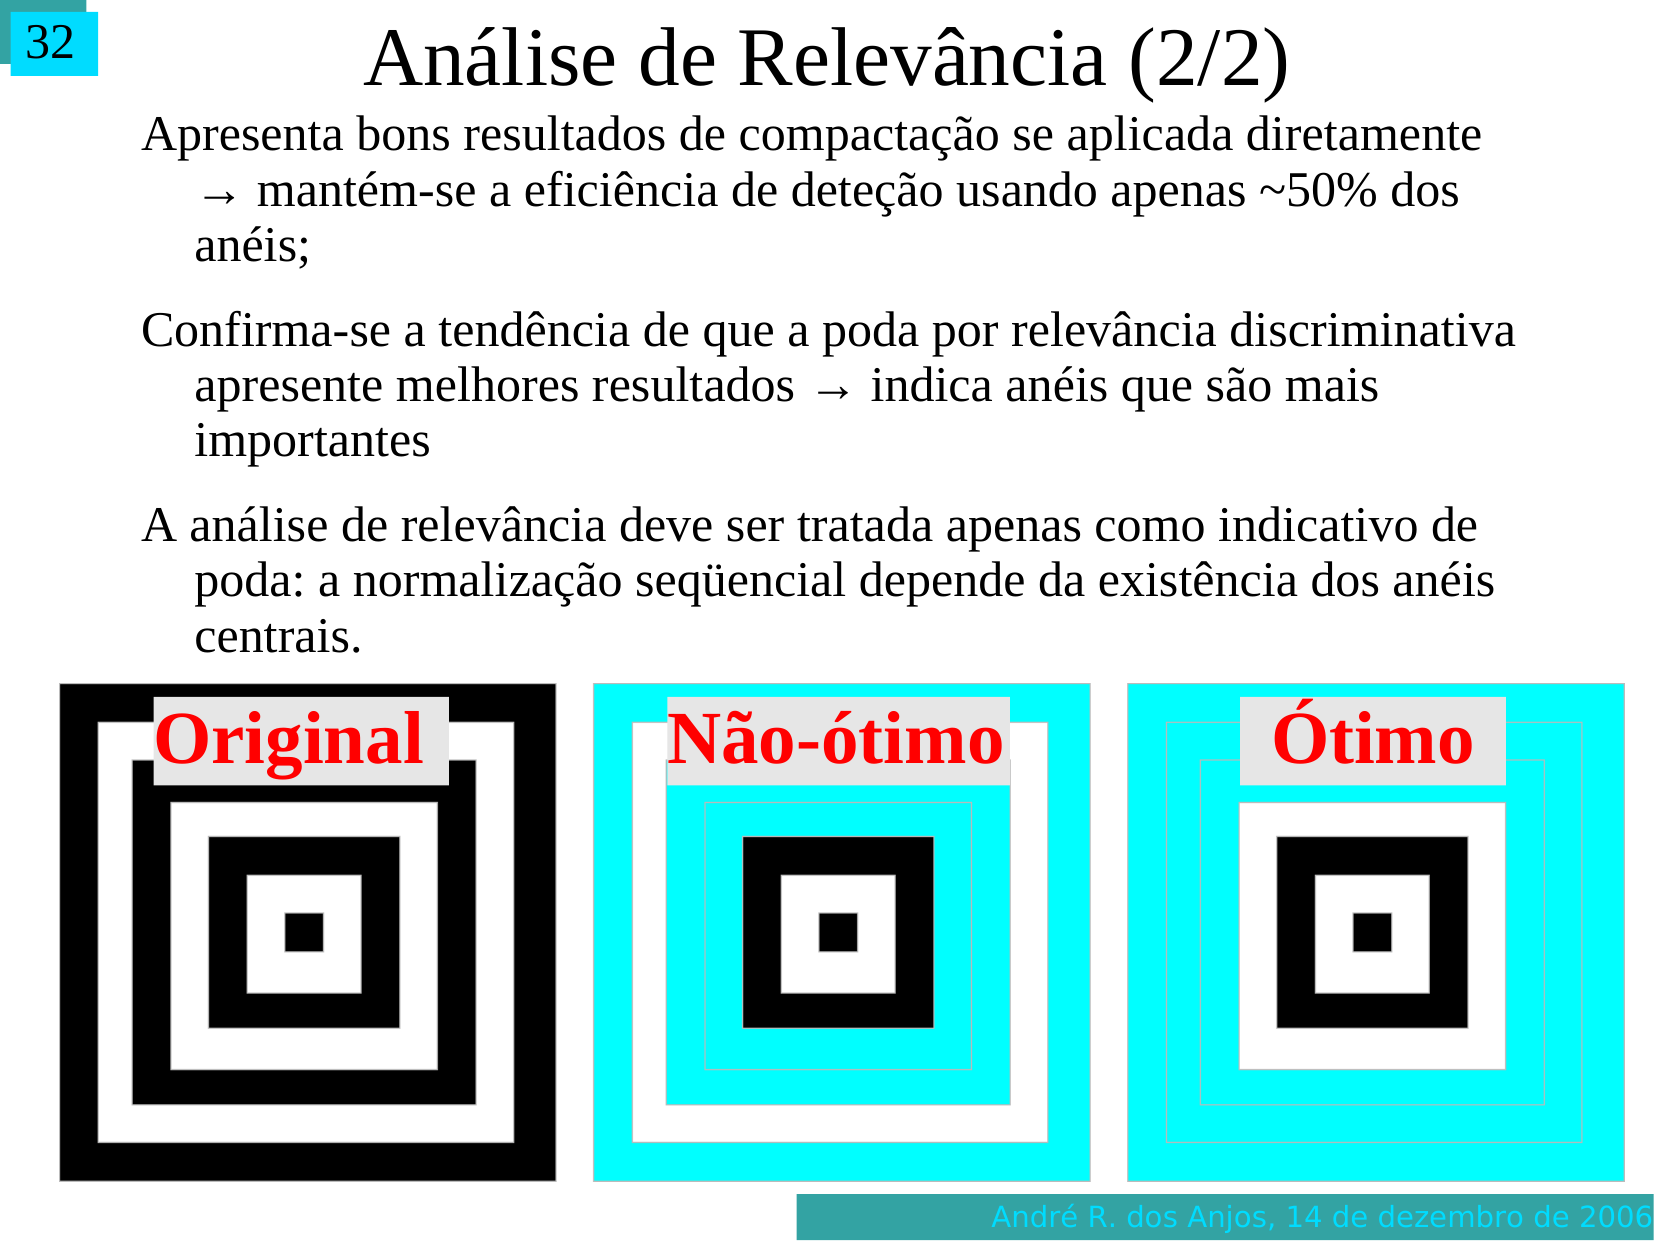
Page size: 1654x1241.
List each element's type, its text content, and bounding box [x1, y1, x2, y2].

text_box Original [153, 696, 449, 786]
text_box Não-ótimo [667, 696, 1010, 786]
text_box Ótimo [1240, 696, 1506, 786]
list Apresenta bons resultados de compactação se aplicada diretamente → mantém-se a eficiência de deteção usando apenas ~50% dos anéis; Confirma-se a tendência de que a poda por relevância discriminativa apresente melhores resultados → indica anéis que são mais importantes A análise de relevância deve ser tratada apenas como indicativo de poda: a normalização seqüencial depende da existência dos anéis centrais. [123, 106, 1536, 663]
picture [59, 683, 1625, 1182]
title Análise de Relevância (2/2) [121, 0, 1534, 125]
